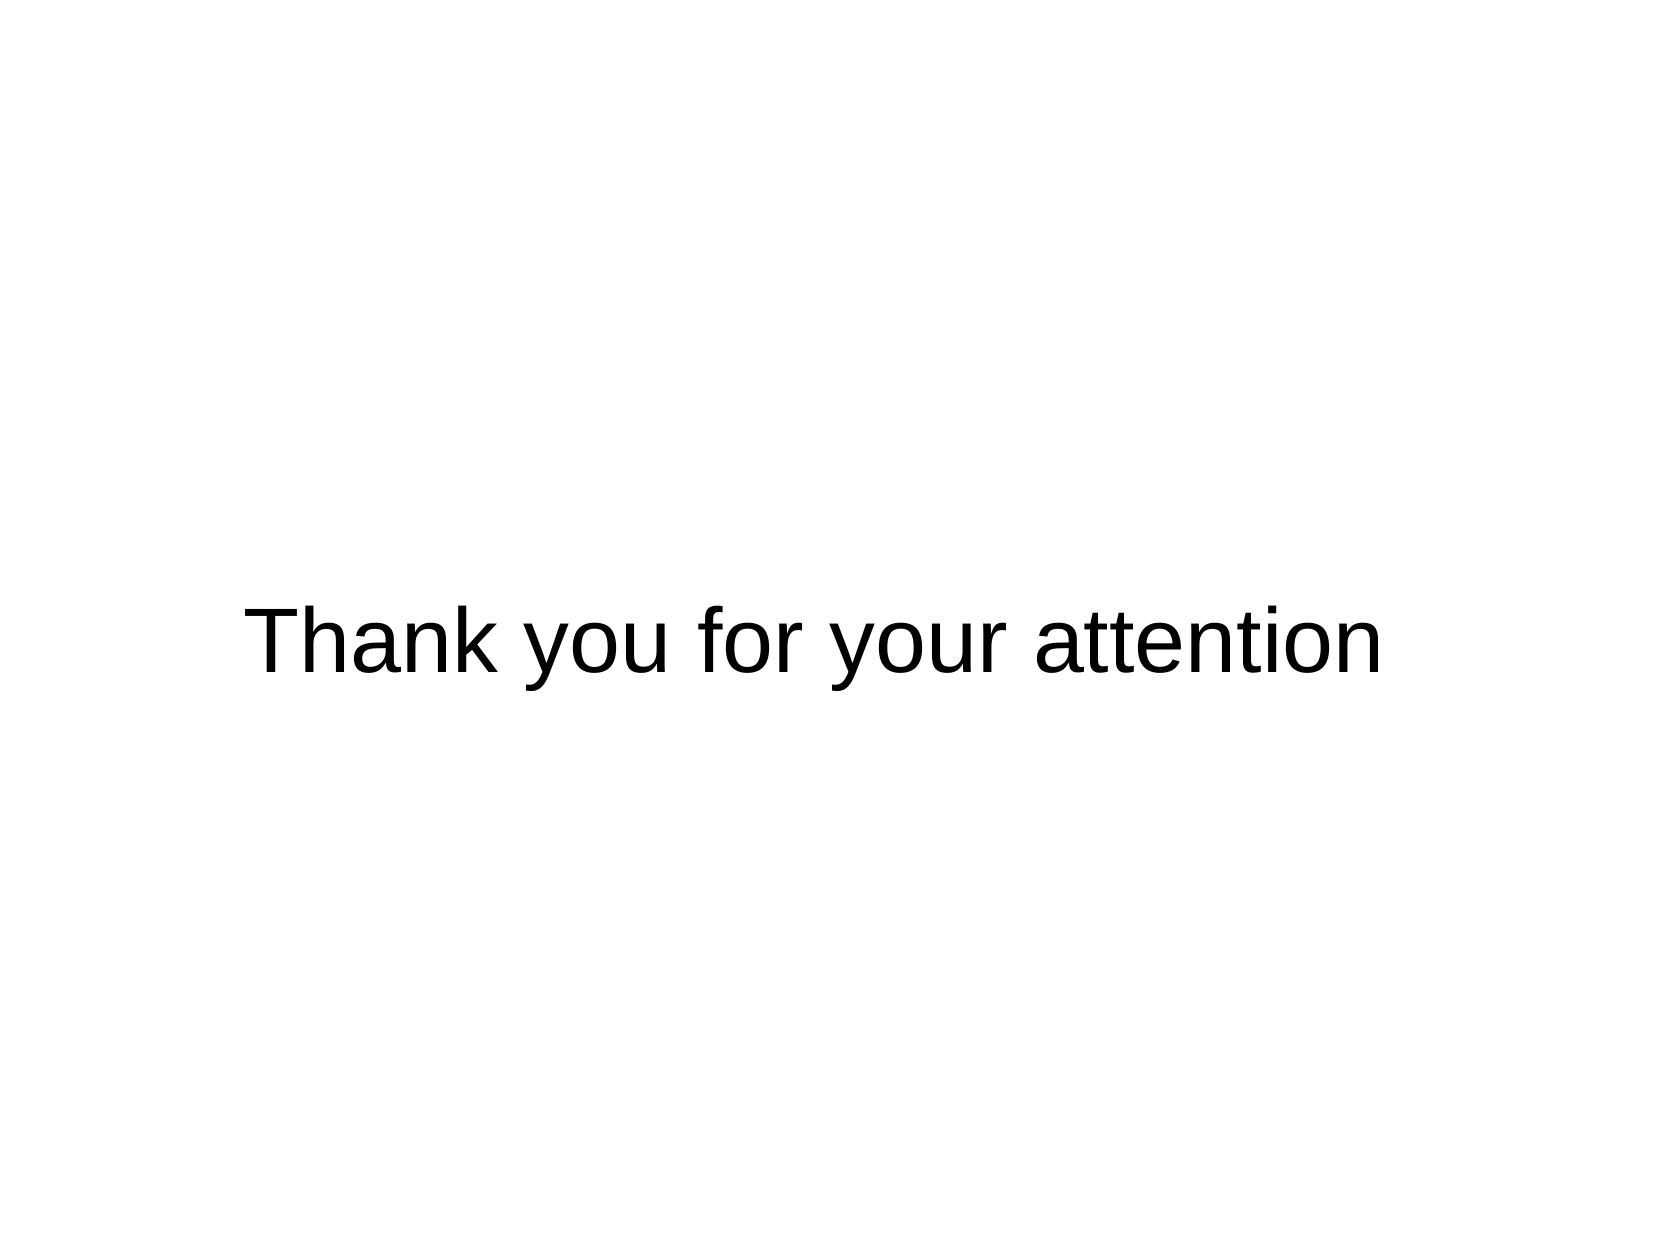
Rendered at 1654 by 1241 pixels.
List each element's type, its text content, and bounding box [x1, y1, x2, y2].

title Thank you for your attention [70, 537, 1560, 745]
